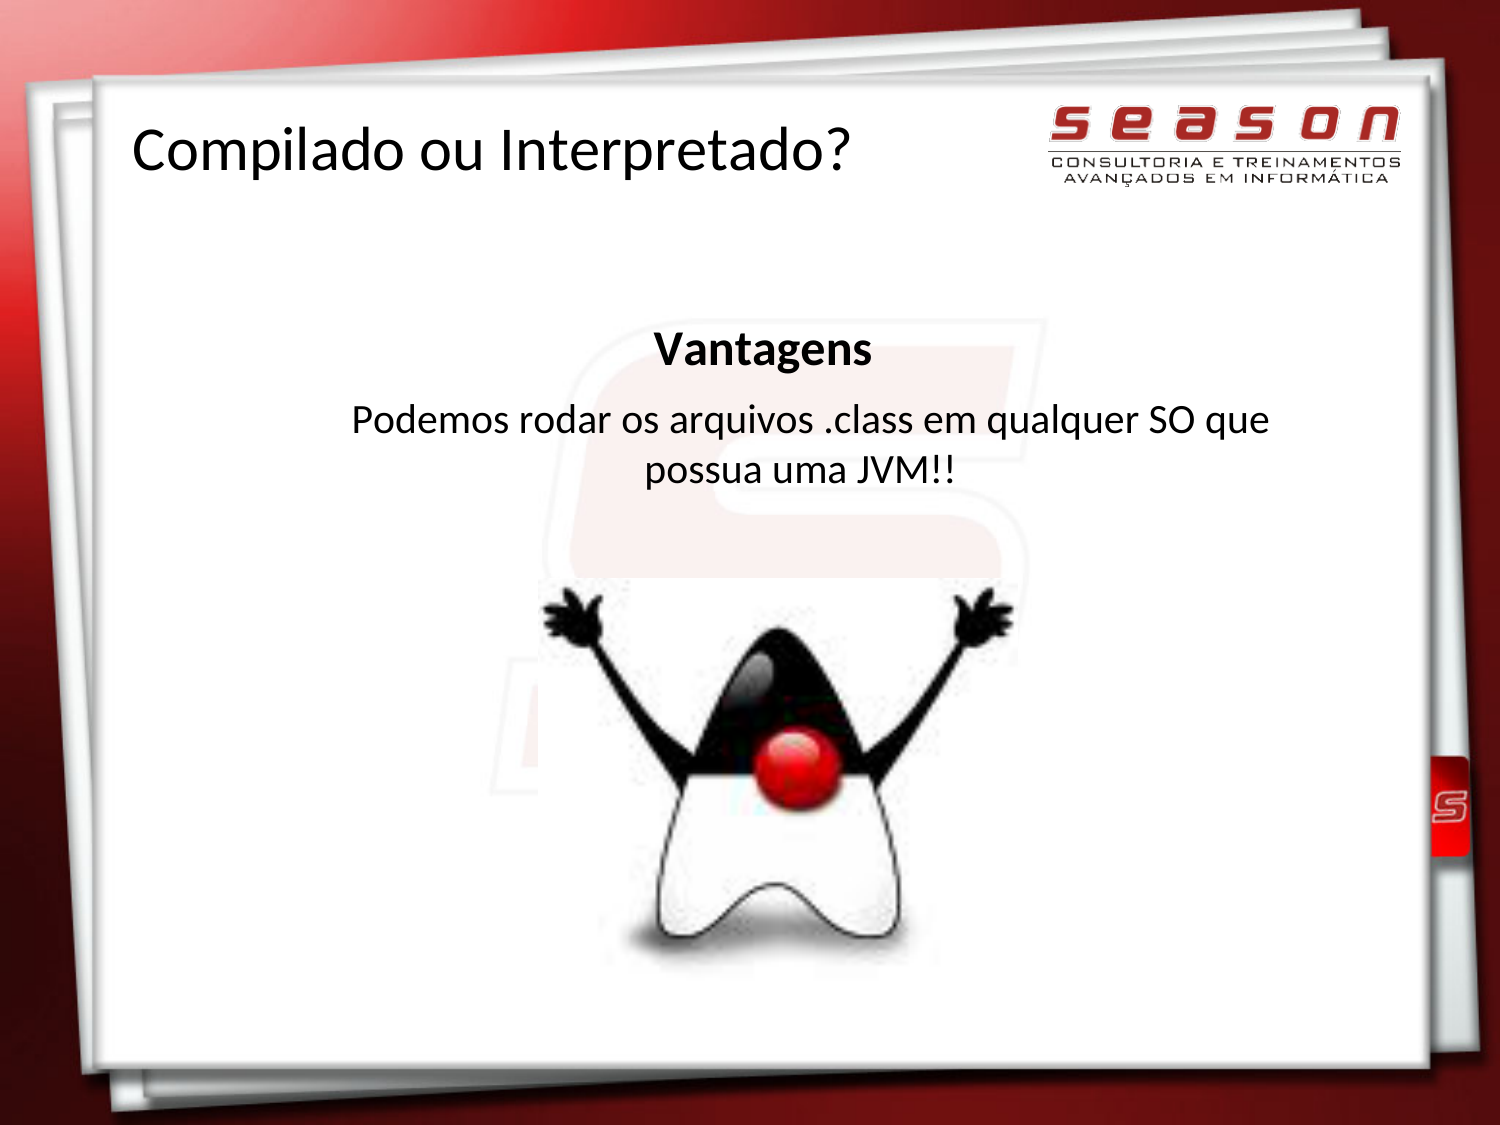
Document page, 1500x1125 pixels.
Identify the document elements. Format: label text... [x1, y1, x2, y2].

text_box Vantagens Podemos rodar os arquivos .class em qualquer SO que possua uma JVM!! [203, 311, 1323, 497]
picture [0, 0, 1500, 1125]
title Compilado ou Interpretado? [118, 33, 1394, 257]
